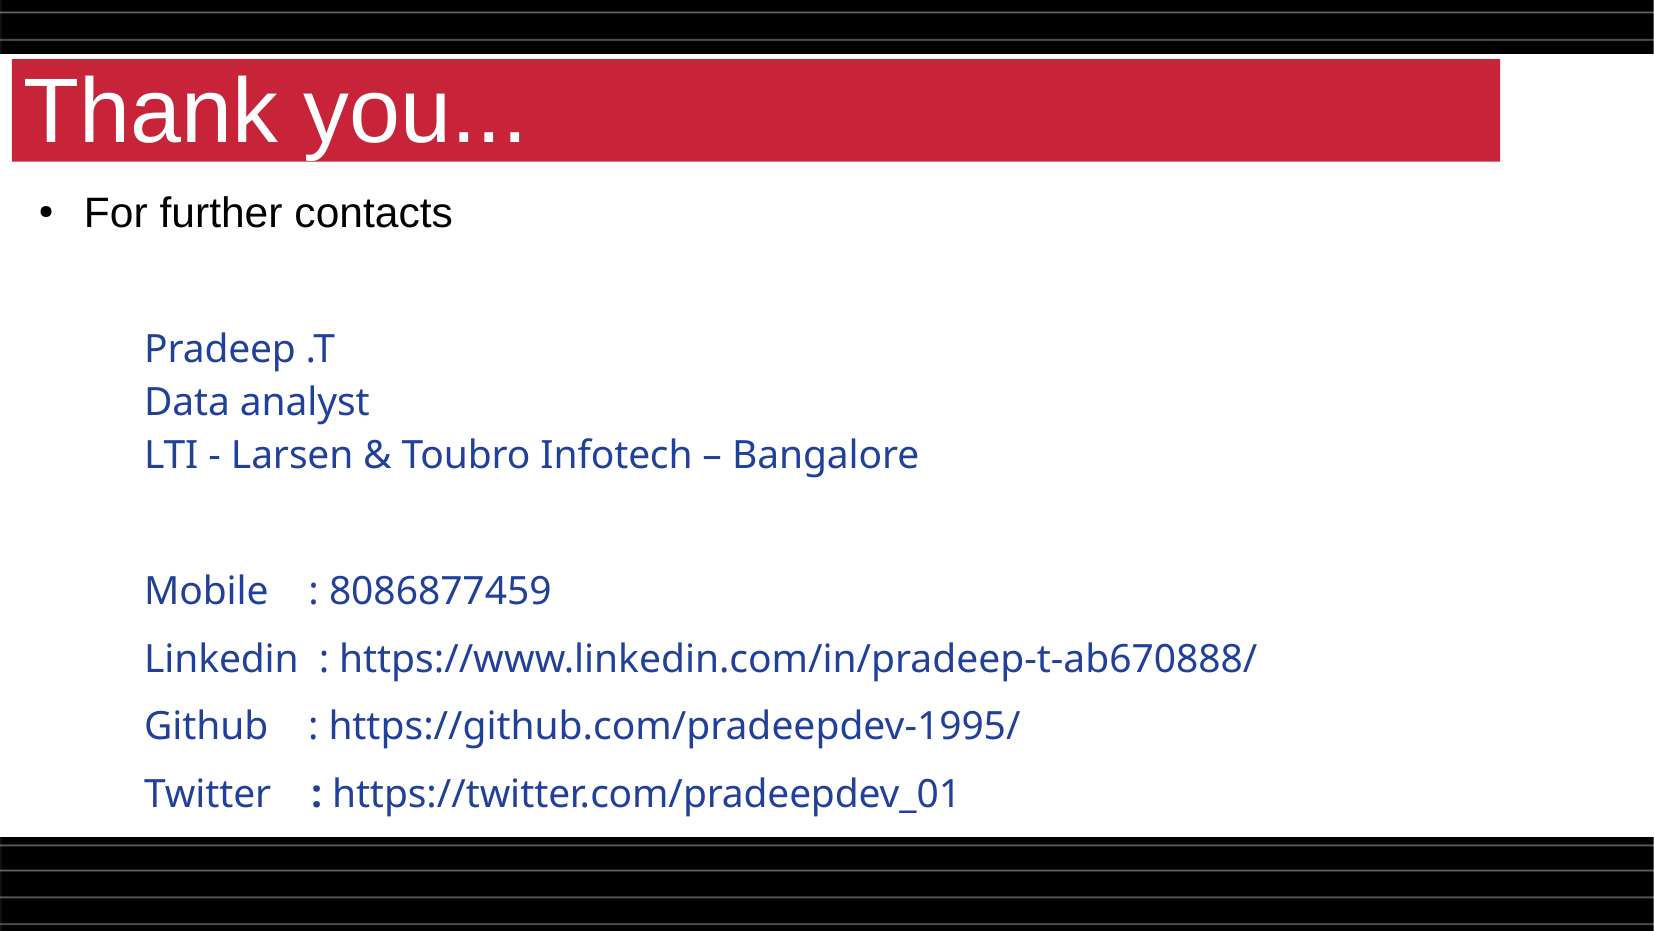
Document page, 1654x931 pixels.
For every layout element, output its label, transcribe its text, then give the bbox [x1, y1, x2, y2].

picture [0, 0, 1654, 54]
list For further contacts Pradeep .T Data analyst LTI - Larsen & Toubro Infotech – Bangalore Mobile : 8086877459 Linkedin : https://www.linkedin.com/in/pradeep-t-ab670888/ Github : https://github.com/pradeepdev-1995/ Twitter : https://twitter.com/pradeepdev_01 [23, 188, 1571, 827]
picture [0, 837, 1654, 931]
title Thank you... [11, 59, 1501, 162]
